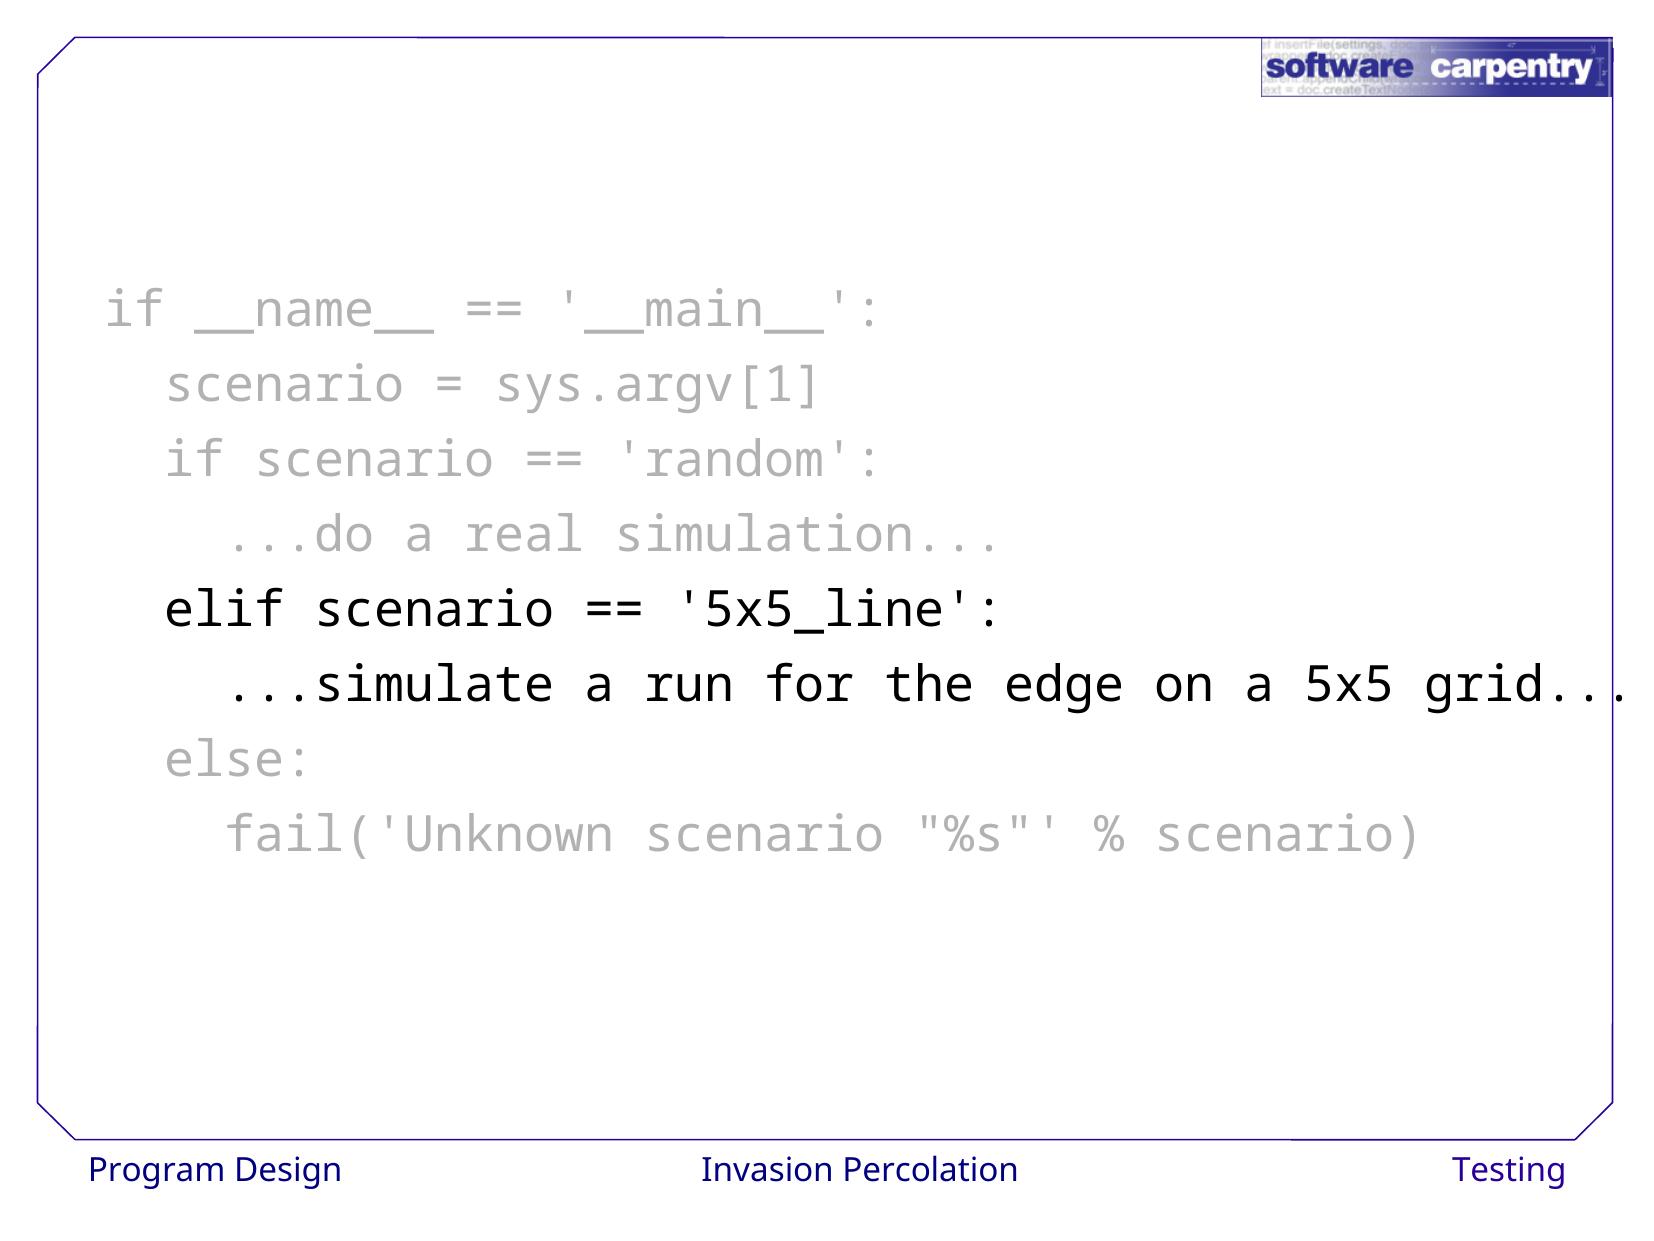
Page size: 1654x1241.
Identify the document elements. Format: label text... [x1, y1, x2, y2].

picture [1261, 39, 1613, 97]
text_box if __name__ == '__main__': scenario = sys.argv[1] if scenario == 'random': ...do a real simulation... elif scenario == '5x5_line': ...simulate a run for the edge on a 5x5 grid... else: fail('Unknown scenario "%s"' % scenario) [89, 253, 1508, 1093]
